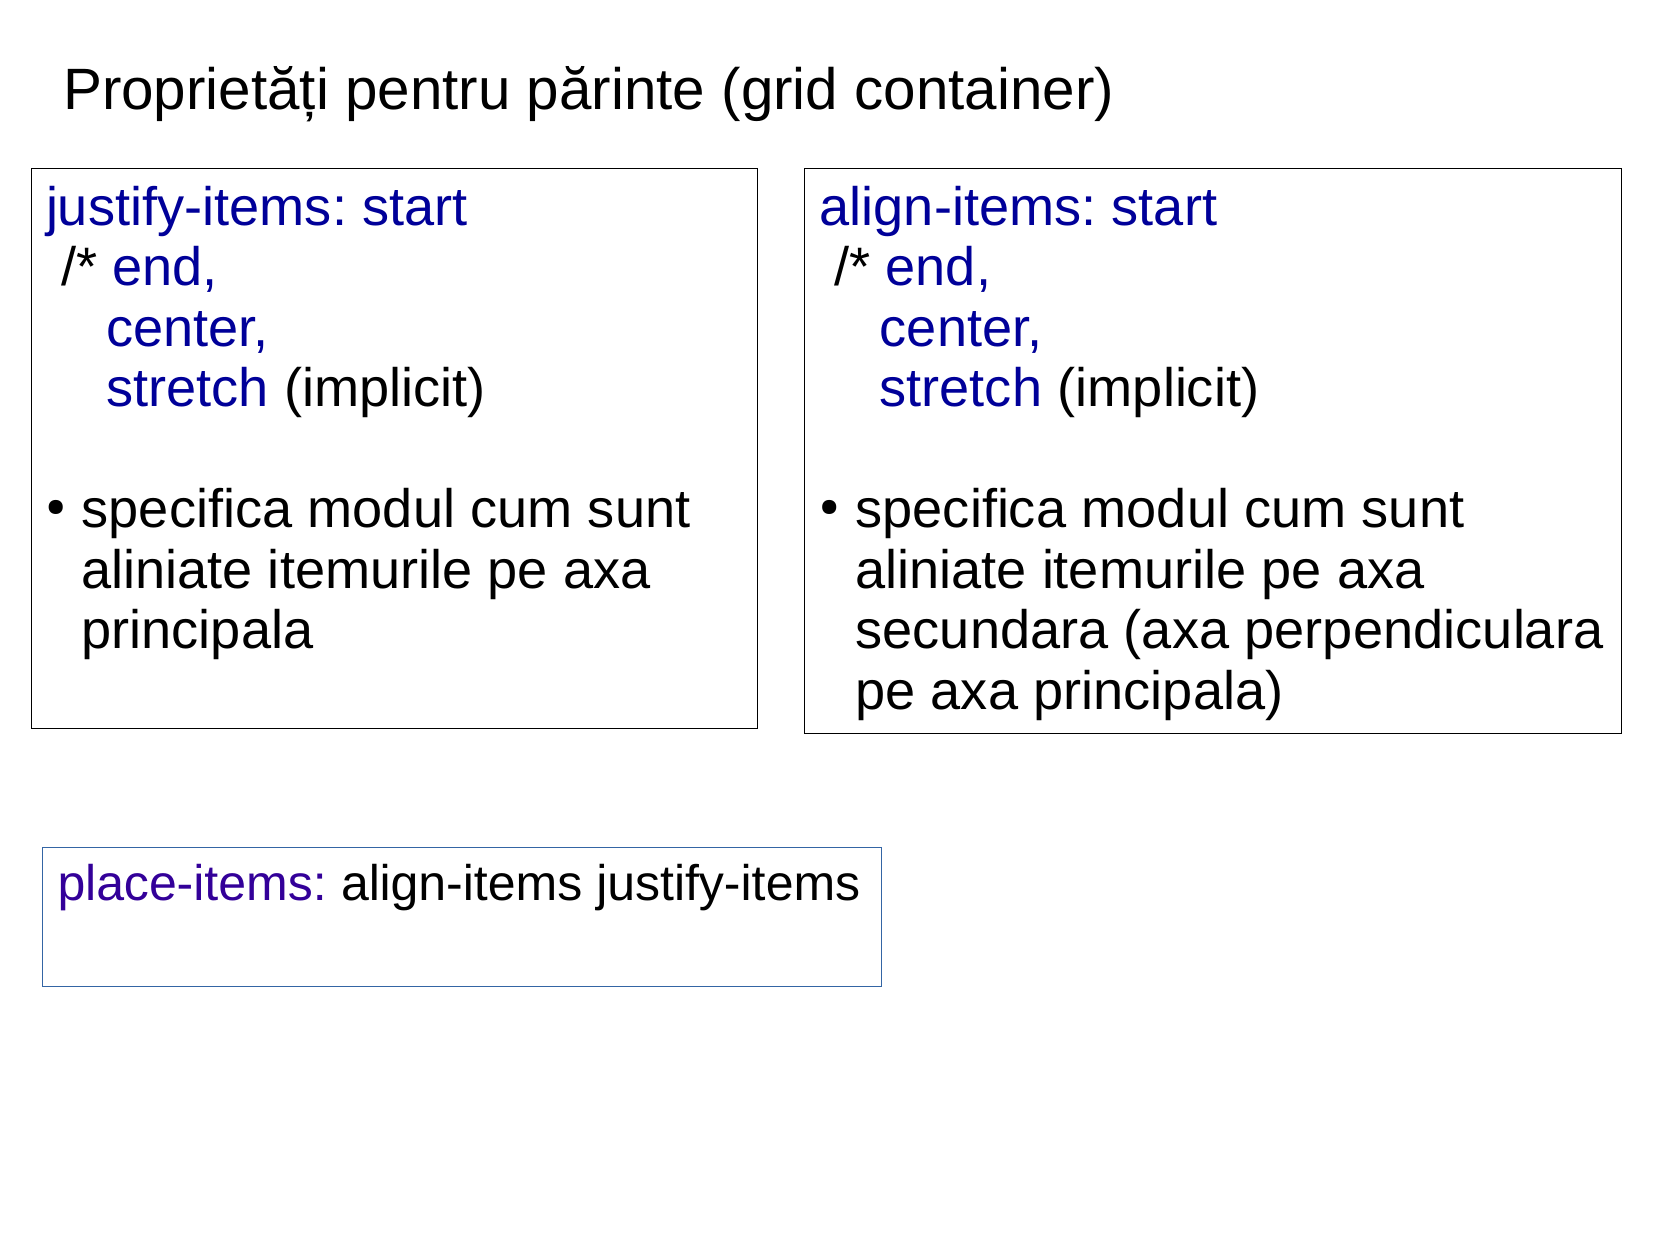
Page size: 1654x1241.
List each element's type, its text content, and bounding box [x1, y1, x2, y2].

text_box place-items: align-items justify-items [42, 847, 882, 987]
text_box Proprietăți pentru părinte (grid container) [48, 48, 1301, 150]
text_box justify-items: start /* end, center, stretch (implicit) specifica modul cum sunt aliniate itemurile pe axa principala [31, 168, 758, 729]
text_box align-items: start /* end, center, stretch (implicit) specifica modul cum sunt aliniate itemurile pe axa secundara (axa perpendiculara pe axa principala) [804, 168, 1622, 734]
